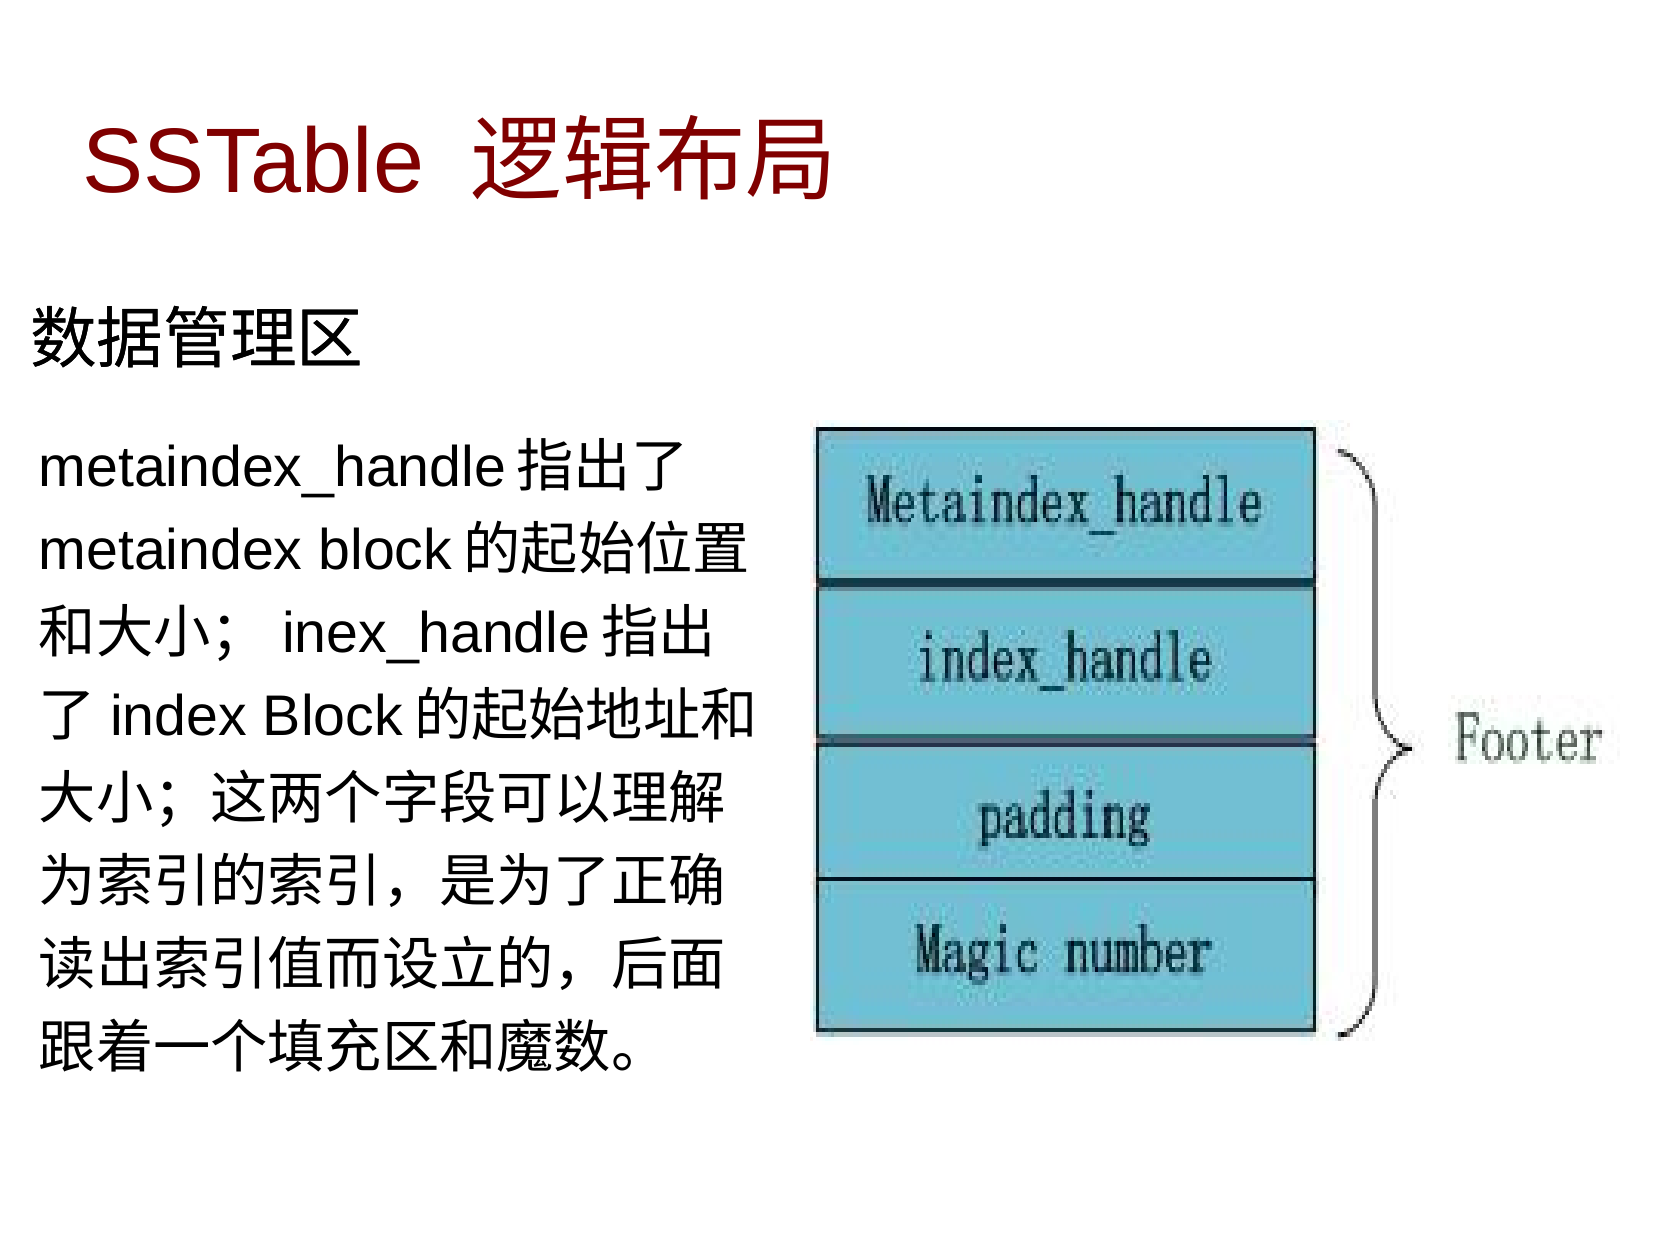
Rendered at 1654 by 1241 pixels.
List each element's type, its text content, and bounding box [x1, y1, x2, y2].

list 数据管理区 [30, 285, 757, 400]
list metaindex_handle指出了metaindex block的起始位置和大小；inex_handle指出了index Block的起始地址和大小；这两个字段可以理解为索引的索引，是为了正确读出索引值而设立的，后面跟着一个填充区和魔数。 [38, 420, 766, 1096]
title SSTable 逻辑布局 [82, 49, 1571, 257]
picture [810, 420, 1621, 1051]
